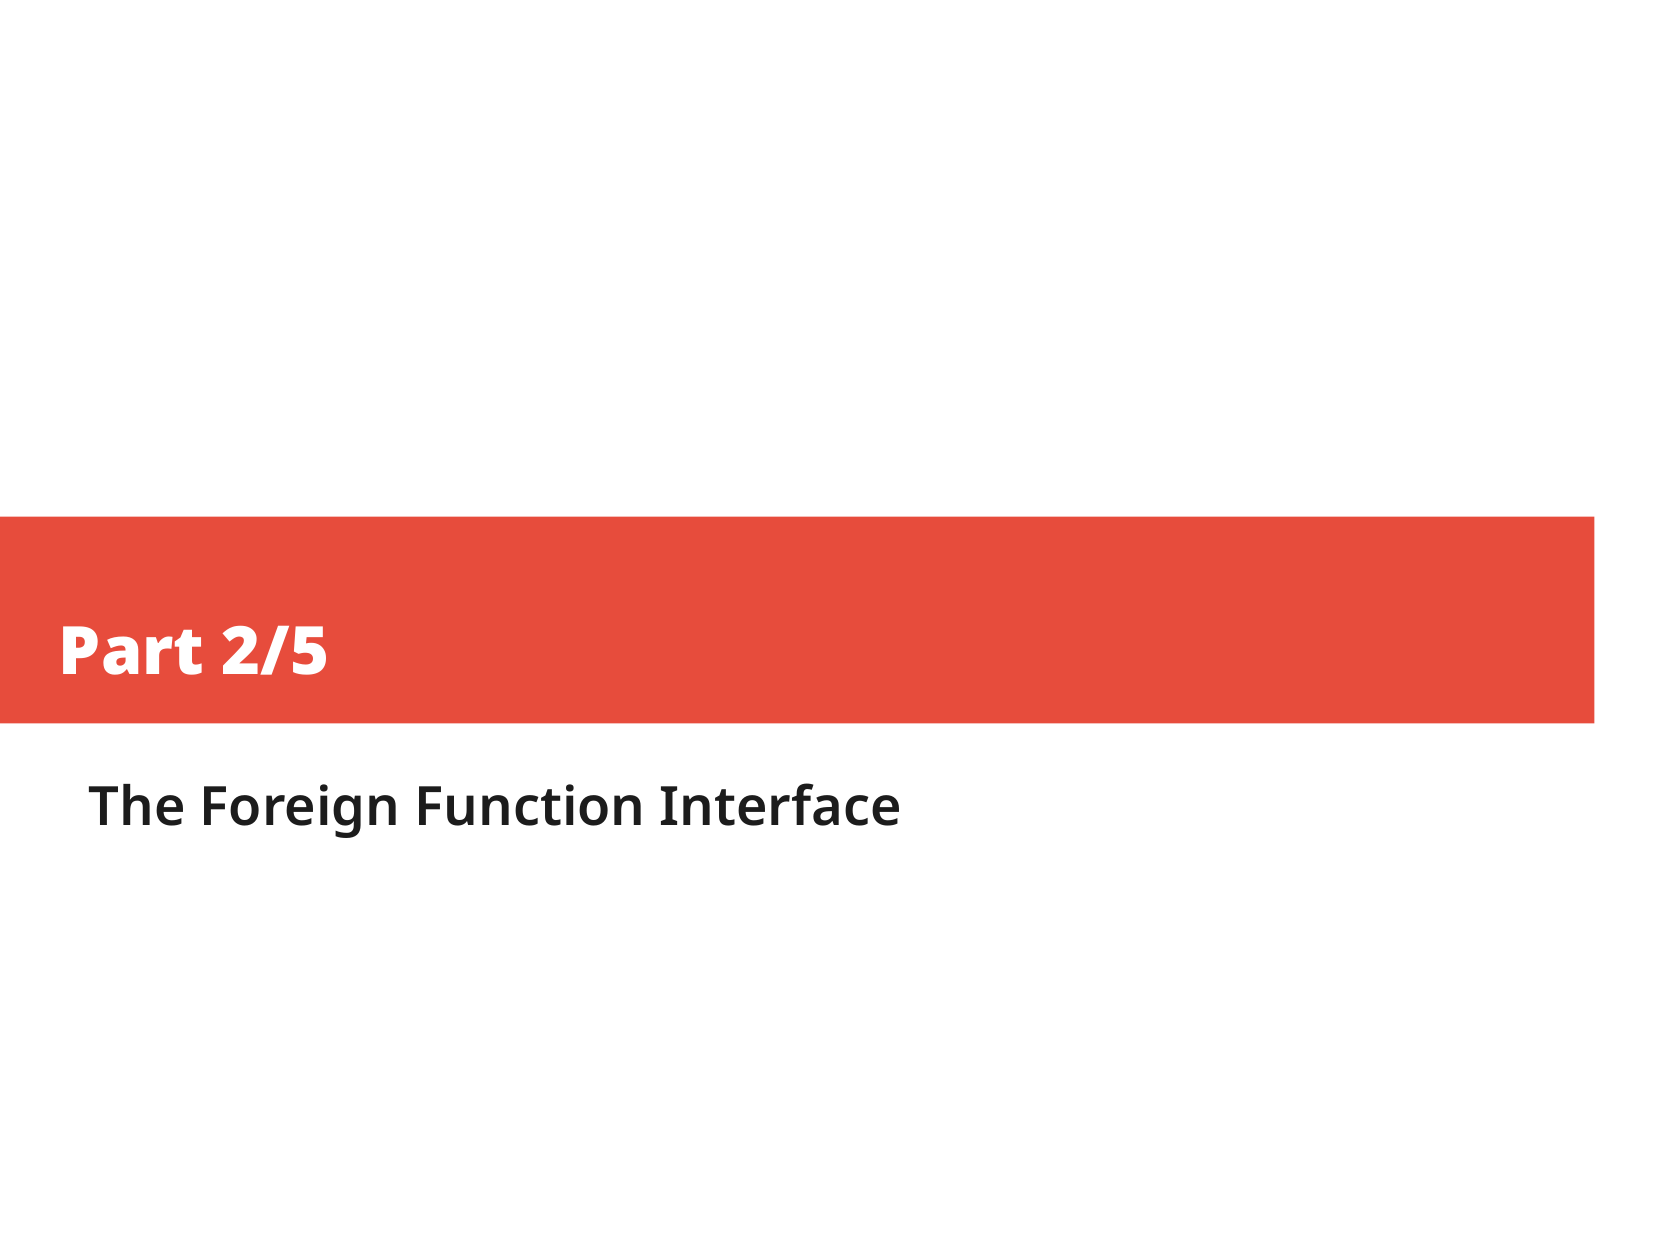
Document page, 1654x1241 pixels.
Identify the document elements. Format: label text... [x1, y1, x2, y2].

list The Foreign Function Interface [88, 767, 1595, 1182]
title Part 2/5 [59, 546, 1595, 694]
